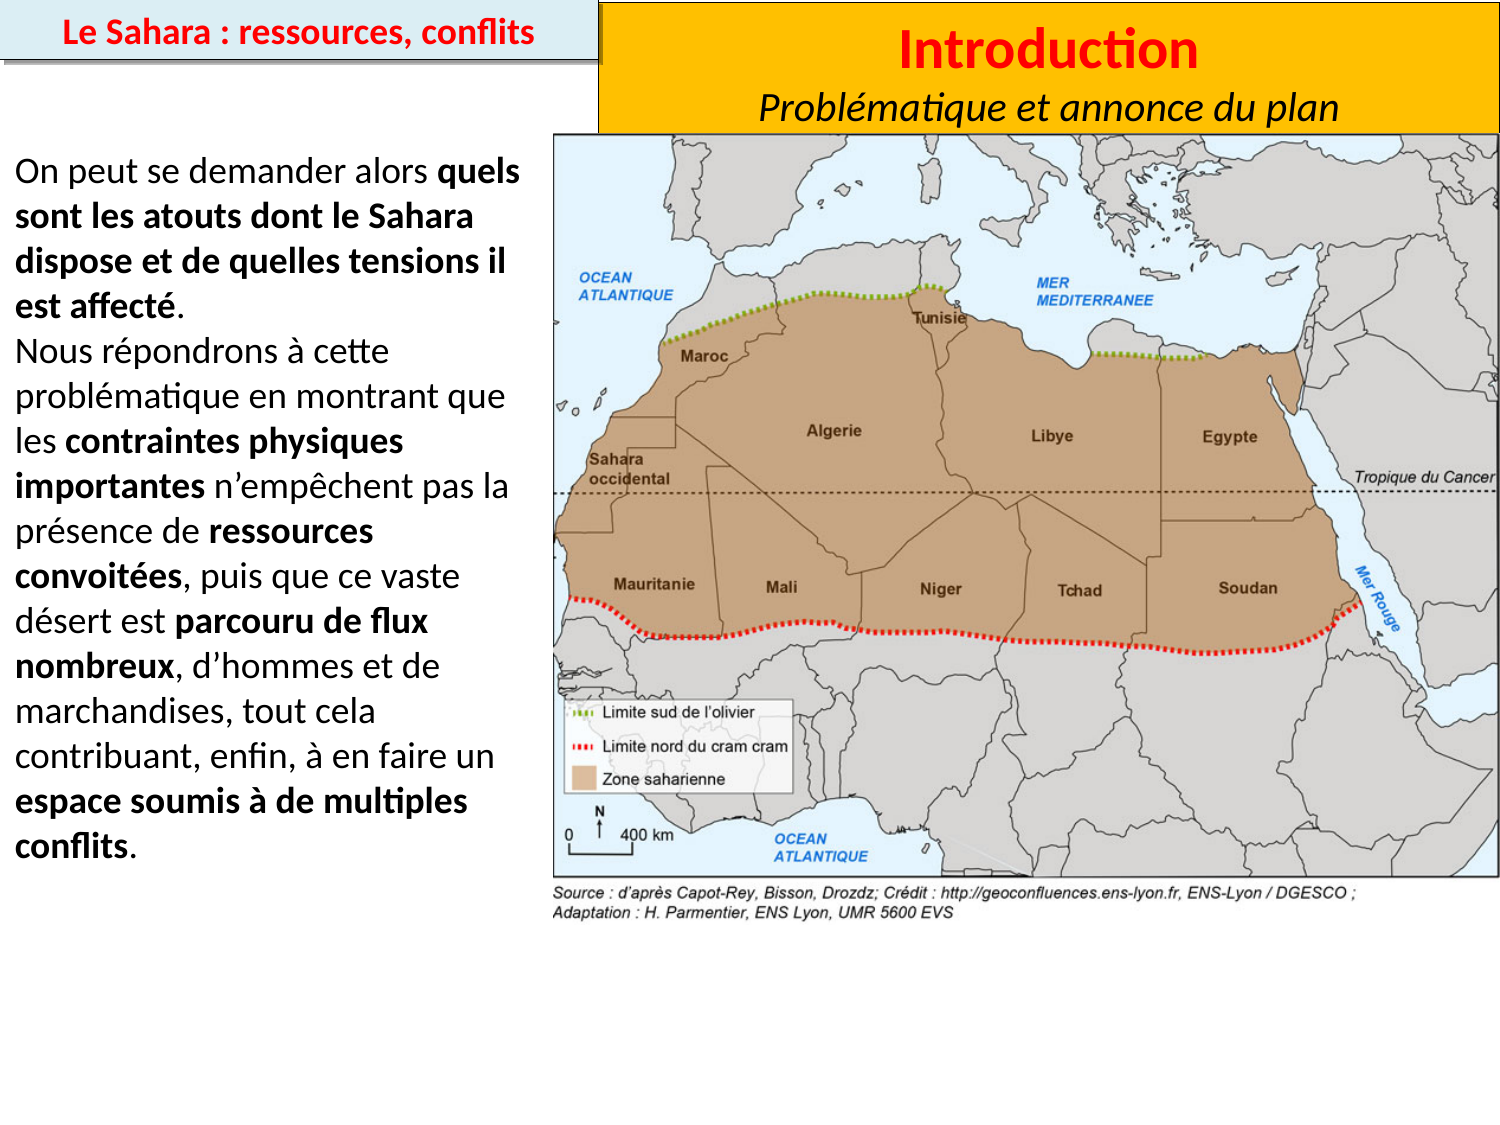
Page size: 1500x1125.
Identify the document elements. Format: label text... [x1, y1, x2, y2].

text_box On peut se demander alors quels sont les atouts dont le Sahara dispose et de quelles tensions il est affecté. Nous répondrons à cette problématique en montrant que les contraintes physiques importantes n’empêchent pas la présence de ressources convoitées, puis que ce vaste désert est parcouru de flux nombreux, d’hommes et de marchandises, tout cela contribuant, enfin, à en faire un espace soumis à de multiples conflits. [0, 138, 553, 874]
text_box Introduction Problématique et annonce du plan [598, 2, 1500, 133]
text_box Le Sahara : ressources, conflits [0, 0, 599, 60]
picture [553, 133, 1500, 925]
